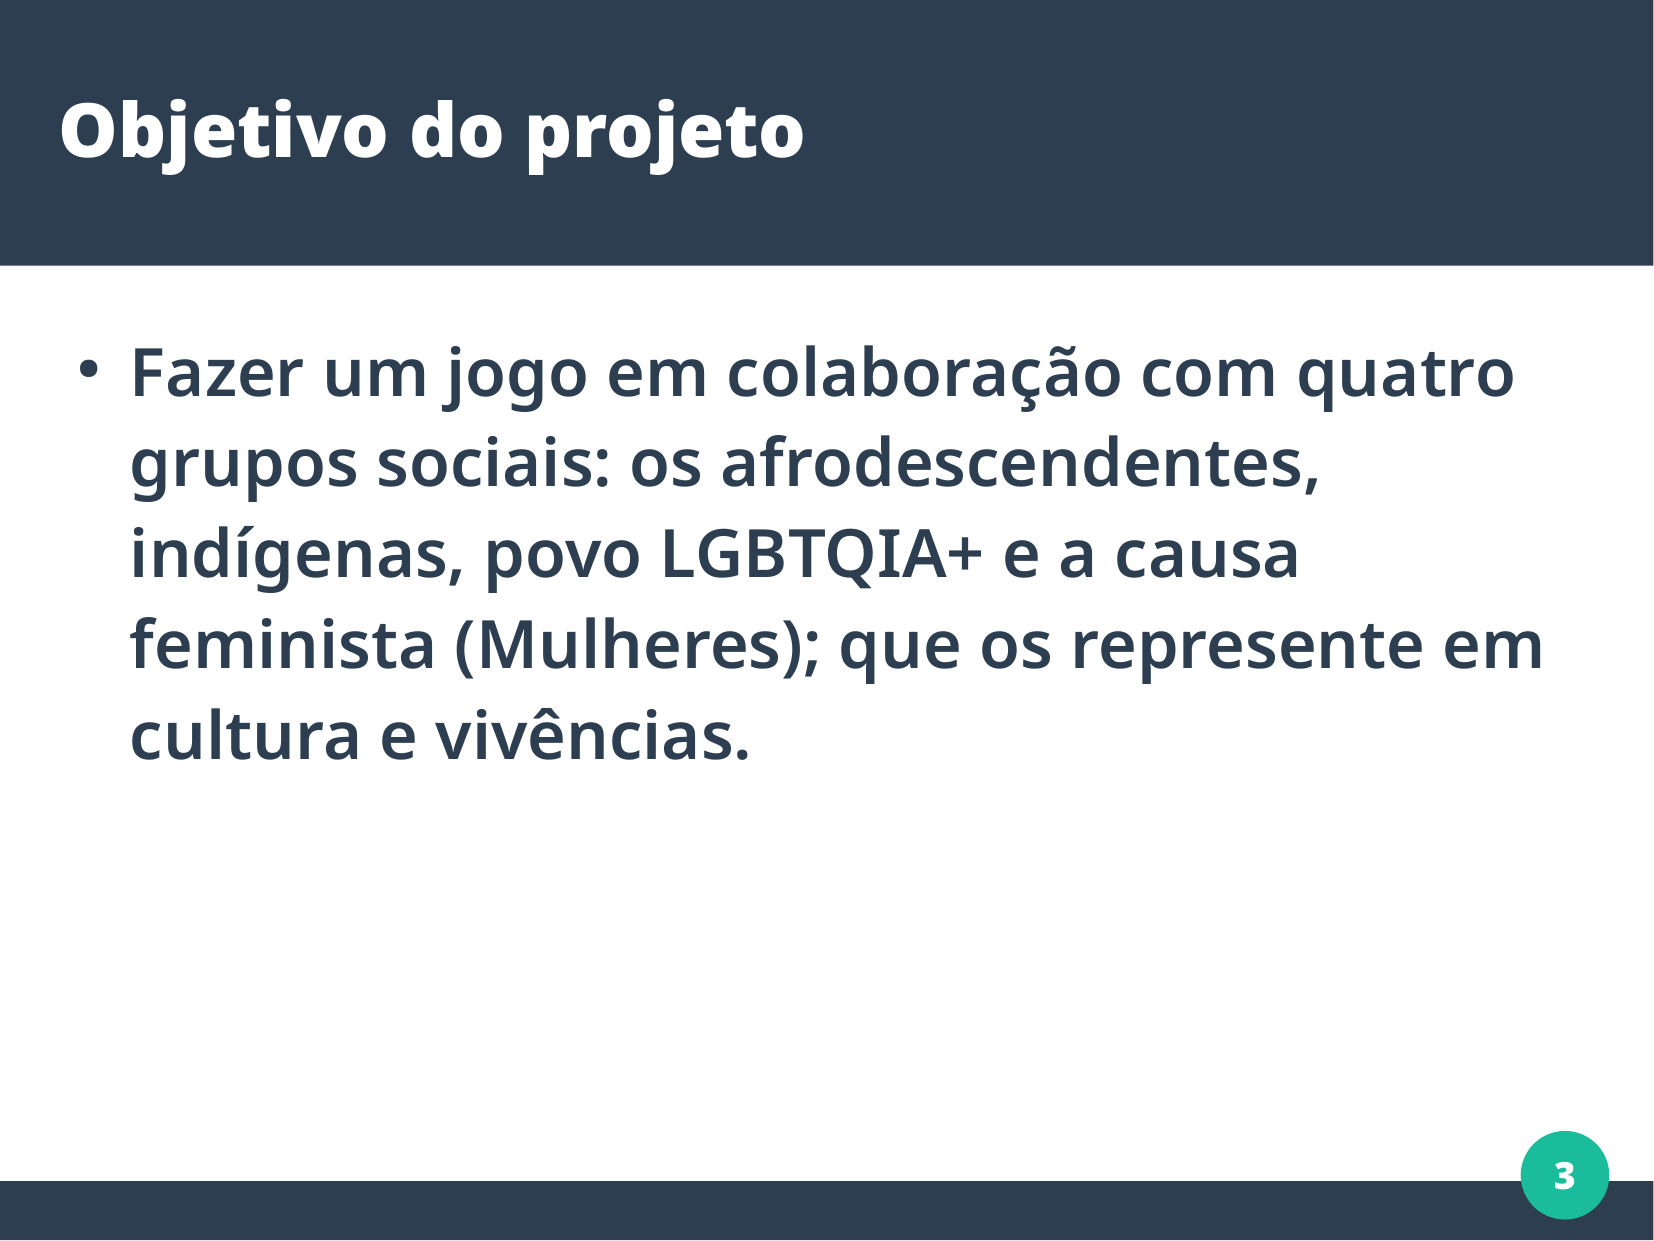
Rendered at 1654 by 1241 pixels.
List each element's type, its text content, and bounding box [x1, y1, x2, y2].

list Fazer um jogo em colaboração com quatro grupos sociais: os afrodescendentes, indígenas, povo LGBTQIA+ e a causa feminista (Mulheres); que os represente em cultura e vivências. [59, 324, 1595, 1152]
title Objetivo do projeto [59, 49, 1595, 207]
